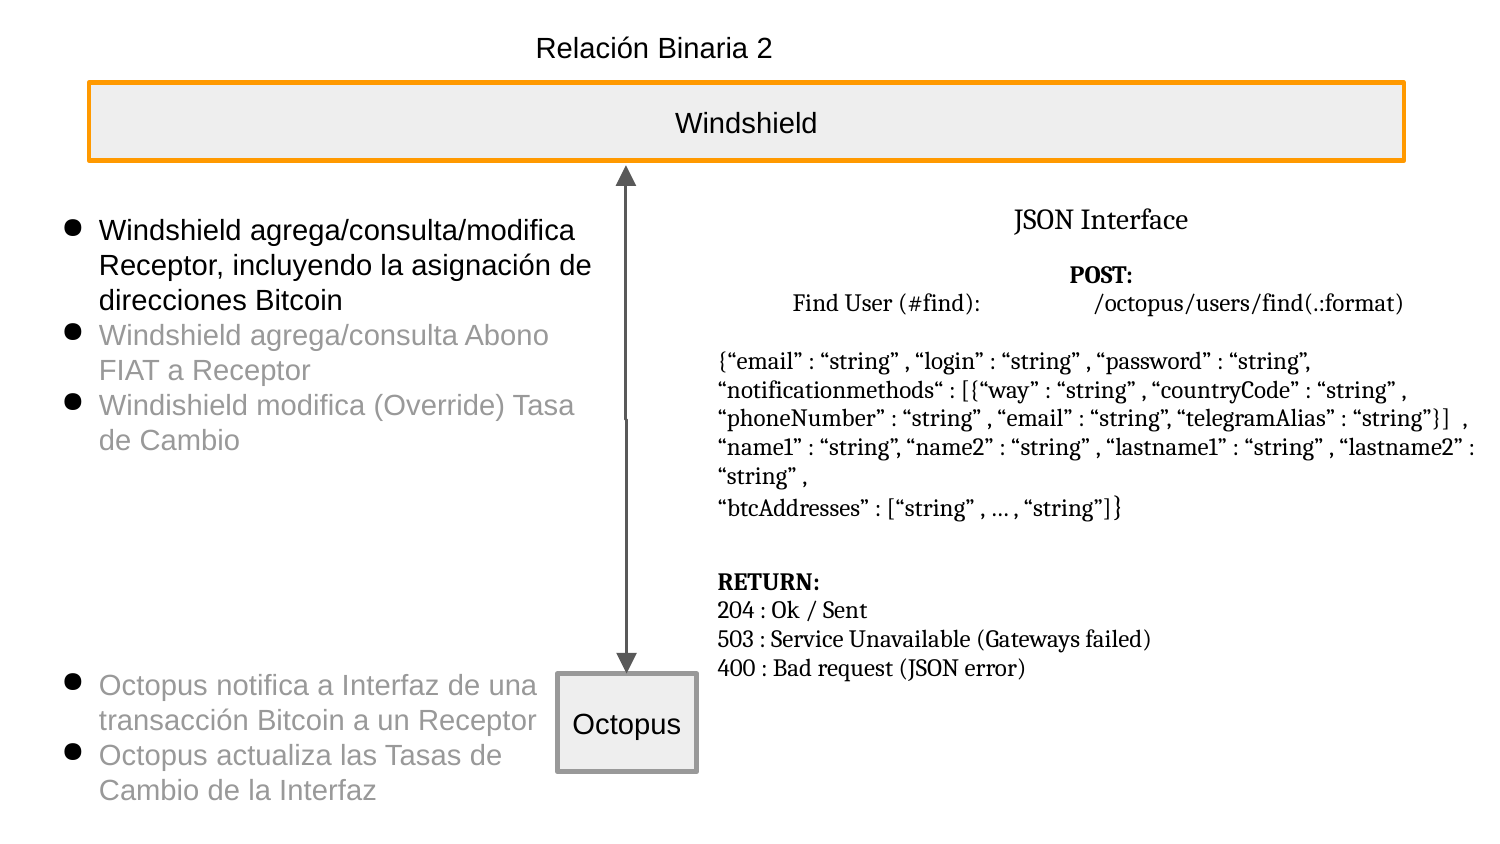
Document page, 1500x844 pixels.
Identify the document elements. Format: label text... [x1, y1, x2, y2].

text_box Octopus [557, 673, 697, 772]
text_box Windshield [89, 82, 1404, 161]
text_box JSON Interface POST: Find User (#find): /octopus/users/find(.:format) {“email” : “string” , “login” : “string” , “password” : “string”, “notificationmethods“ : [{“way” : “string” , “countryCode” : “string” , “phoneNumber” : “string” , “email” : “string”, “telegramAlias” : “string”}] , “name1” : “string”, “name2” : “string” , “lastname1” : “string” , “lastname2” : “string” , “btcAddresses” : [“string” , … , “string”]} RETURN: 204 : Ok / Sent 503 : Service Unavailable (Gateways failed) 400 : Bad request (JSON error) [702, 195, 1500, 699]
text_box Windshield agrega/consulta/modifica Receptor, incluyendo la asignación de direcciones Bitcoin Windshield agrega/consulta Abono FIAT a Receptor Windishield modifica (Override) Tasa de Cambio Octopus notifica a Interfaz de una transacción Bitcoin a un Receptor Octopus actualiza las Tasas de Cambio de la Interfaz [8, 196, 627, 701]
text_box Relación Binaria 2 [520, 14, 994, 75]
